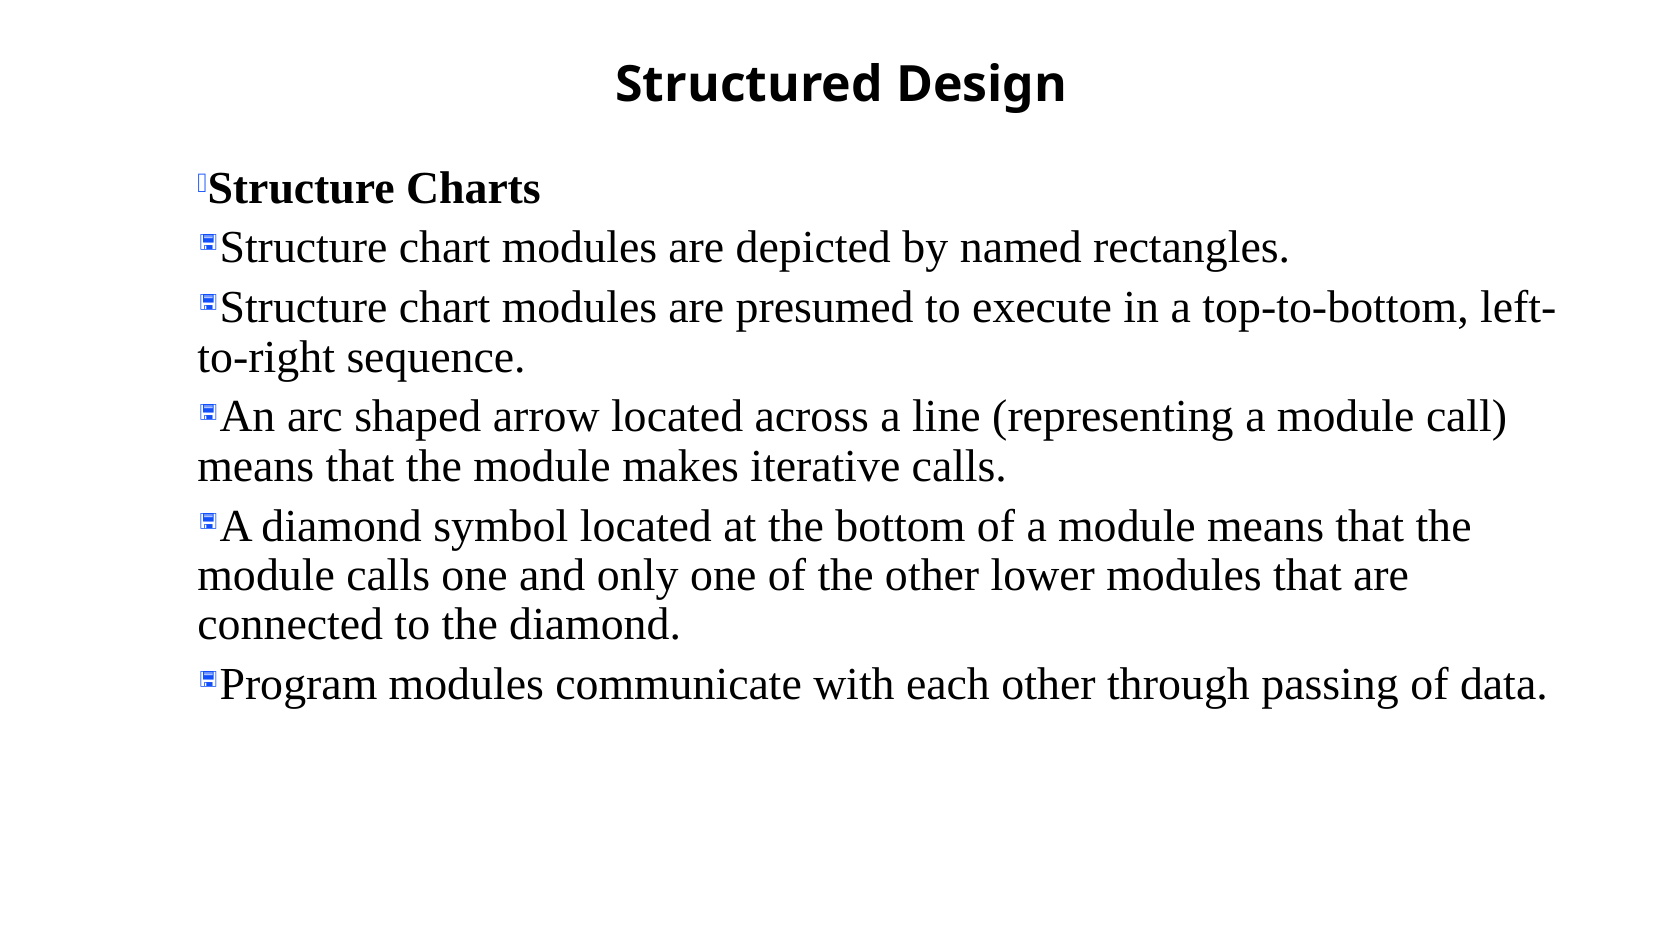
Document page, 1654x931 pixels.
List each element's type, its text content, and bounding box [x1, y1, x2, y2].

title Structured Design [262, 43, 1421, 107]
list Structure Charts Structure chart modules are depicted by named rectangles. Structure chart modules are presumed to execute in a top-to-bottom, left-to-right sequence. An arc shaped arrow located across a line (representing a module call) means that the module makes iterative calls. A diamond symbol located at the bottom of a module means that the module calls one and only one of the other lower modules that are connected to the diamond. Program modules communicate with each other through passing of data. [182, 155, 1588, 756]
